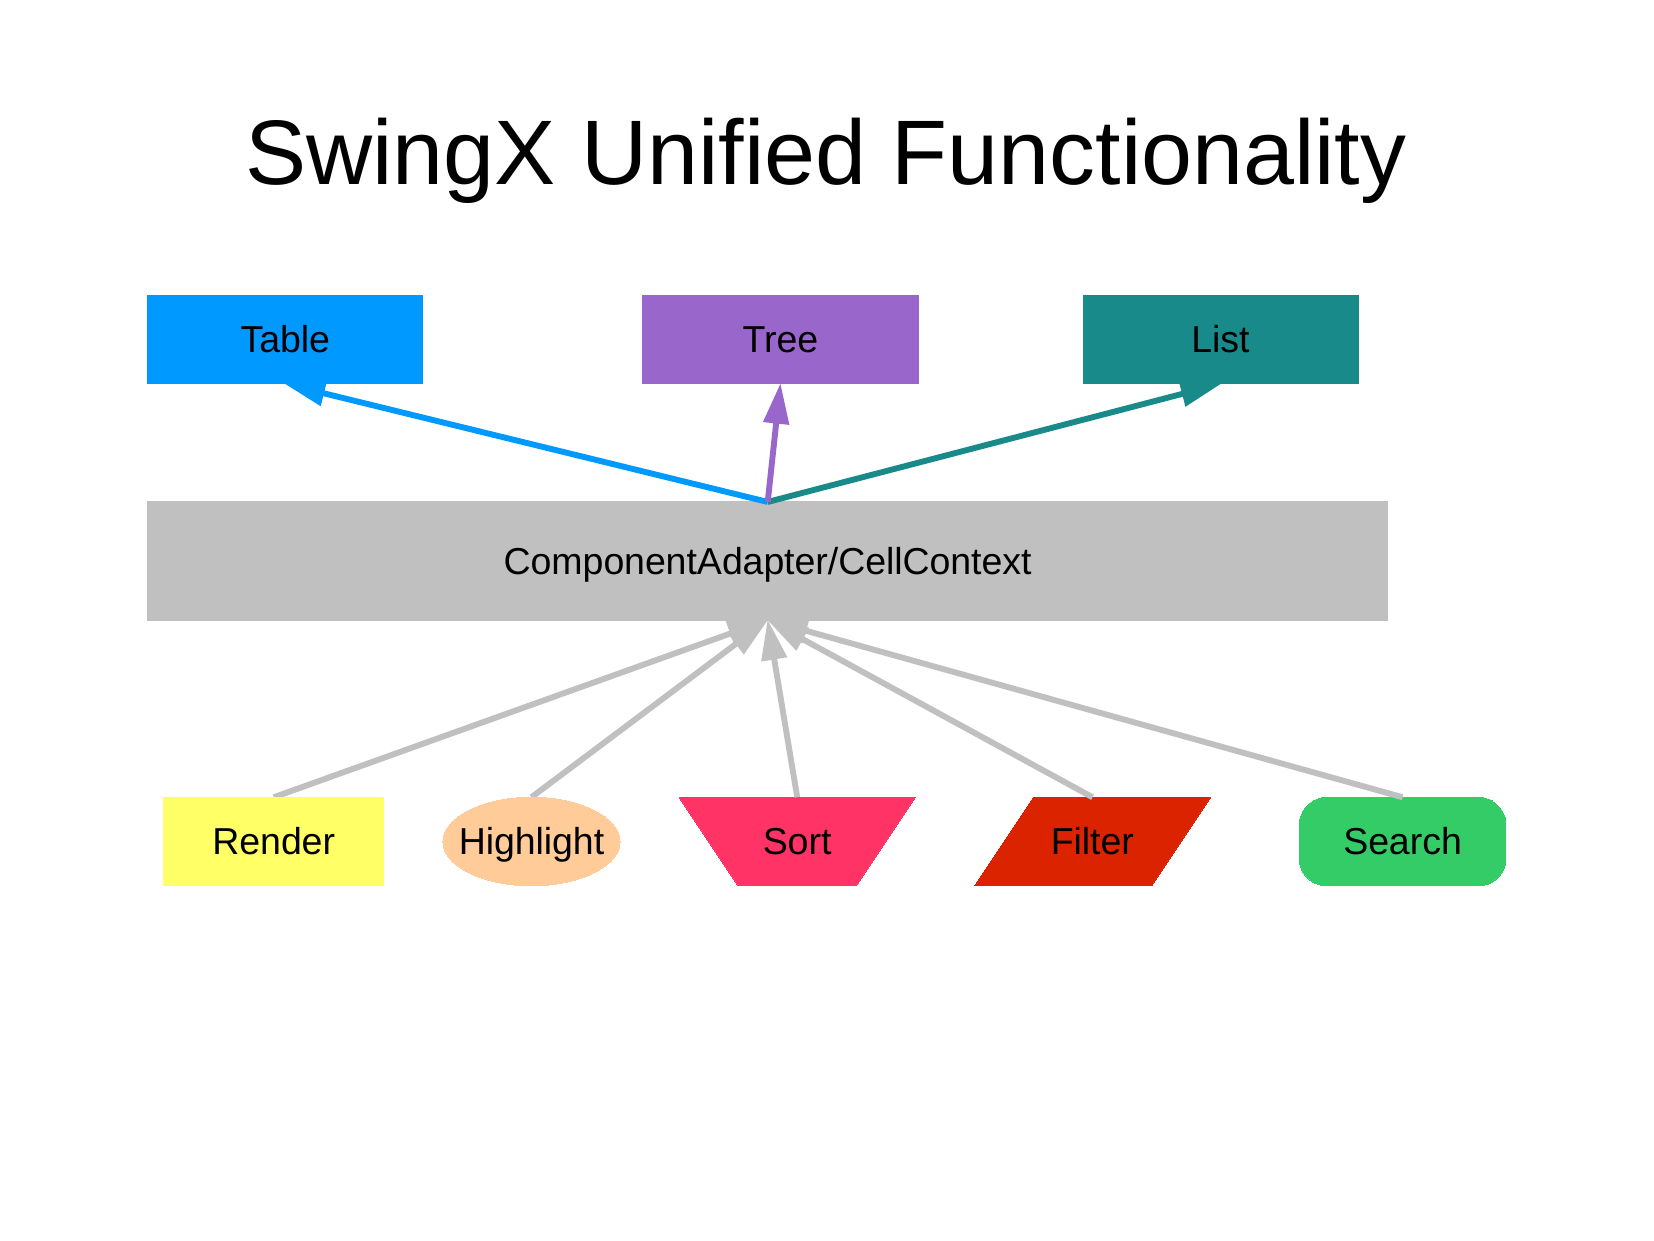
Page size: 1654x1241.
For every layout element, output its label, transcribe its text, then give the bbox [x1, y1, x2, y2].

title SwingX Unified Functionality [82, 56, 1571, 250]
text_box Render [163, 797, 384, 886]
text_box Tree [642, 295, 919, 384]
text_box Sort [679, 797, 916, 886]
text_box ComponentAdapter/CellContext [147, 501, 1388, 621]
text_box List [1083, 295, 1359, 384]
text_box Table [147, 295, 423, 384]
text_box Highlight [442, 797, 621, 886]
text_box Filter [974, 797, 1211, 886]
text_box Search [1299, 797, 1506, 886]
